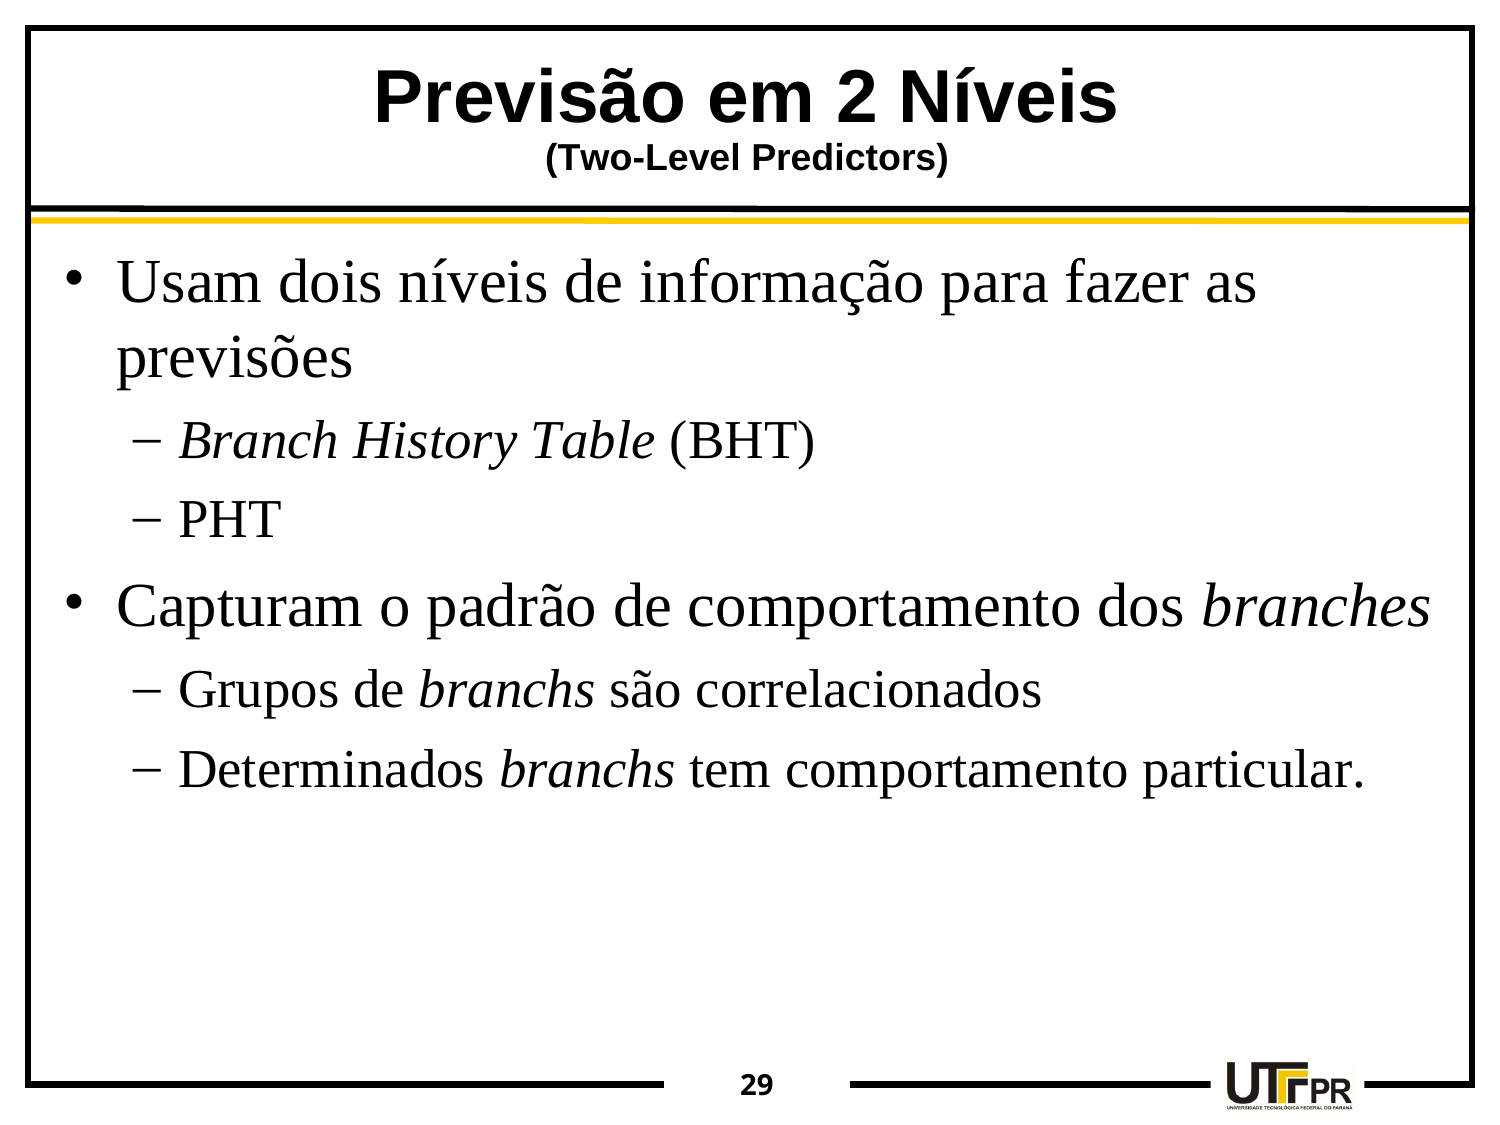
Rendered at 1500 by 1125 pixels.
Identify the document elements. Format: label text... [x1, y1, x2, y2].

text_box Usam dois níveis de informação para fazer as previsões Branch History Table (BHT) PHT Capturam o padrão de comportamento dos branches Grupos de branchs são correlacionados Determinados branchs tem comportamento particular. [48, 231, 1455, 907]
title Previsão em 2 Níveis (Two-Level Predictors) [23, 35, 1471, 201]
picture [1226, 1062, 1353, 1110]
